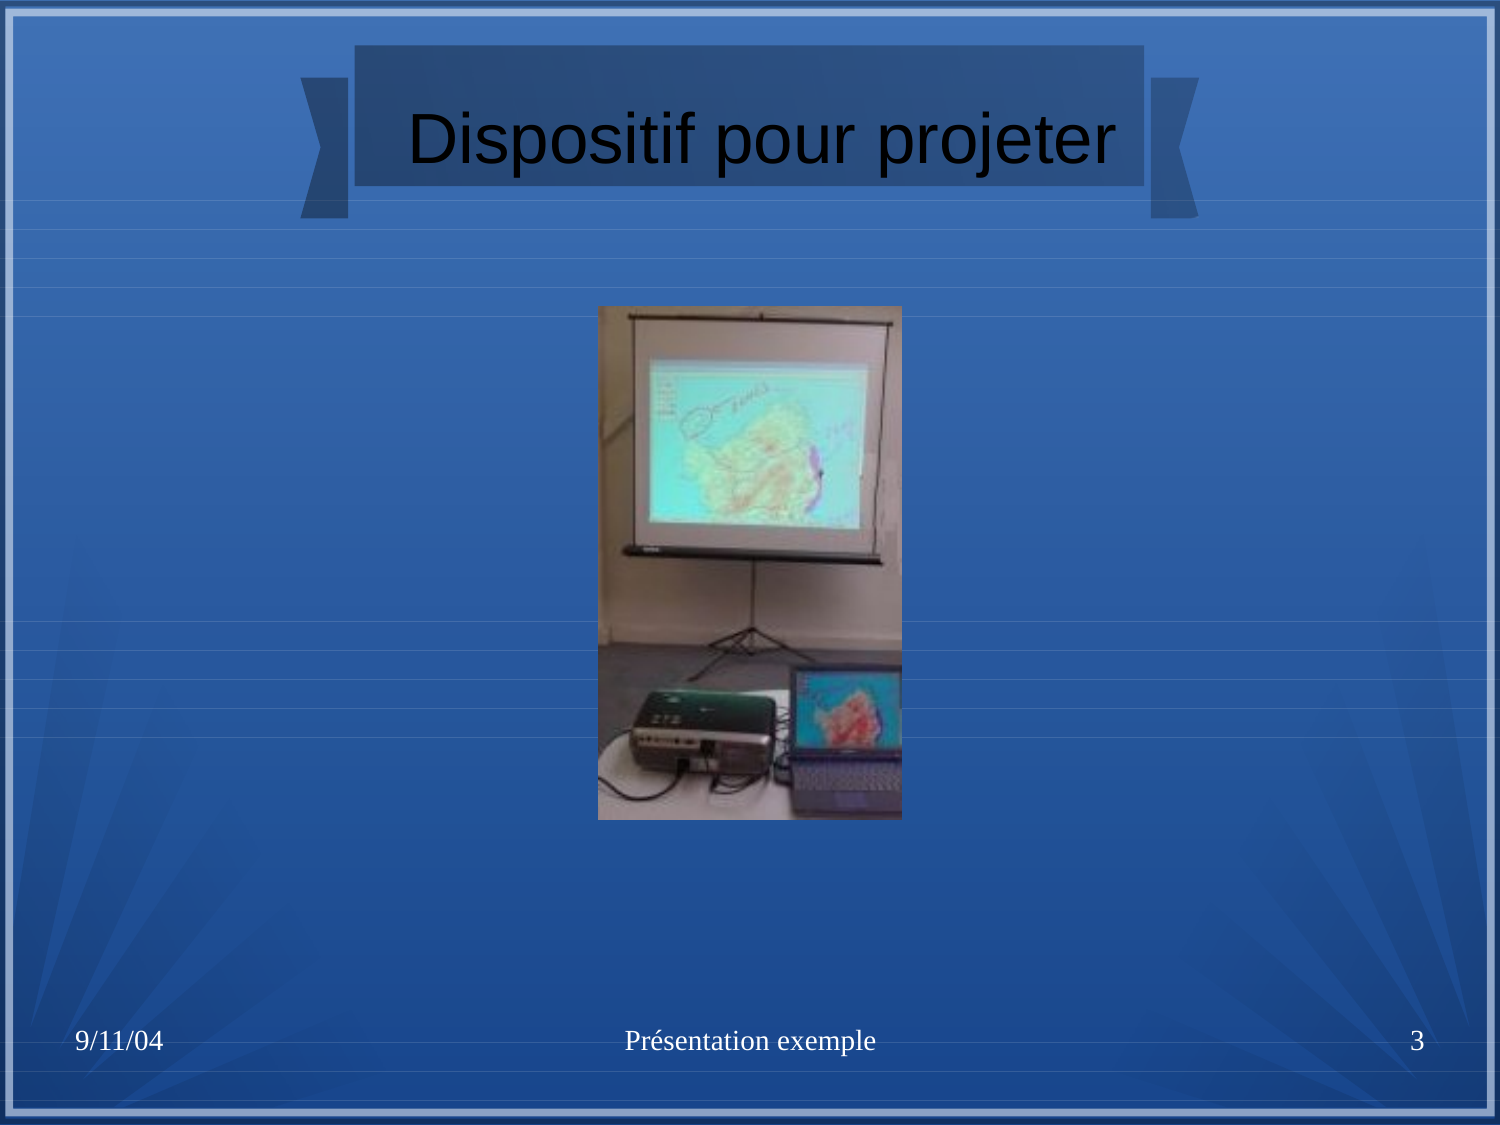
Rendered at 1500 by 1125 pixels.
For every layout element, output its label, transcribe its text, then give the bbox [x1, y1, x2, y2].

title Dispositif pour projeter [75, 45, 1426, 233]
picture [598, 306, 902, 820]
